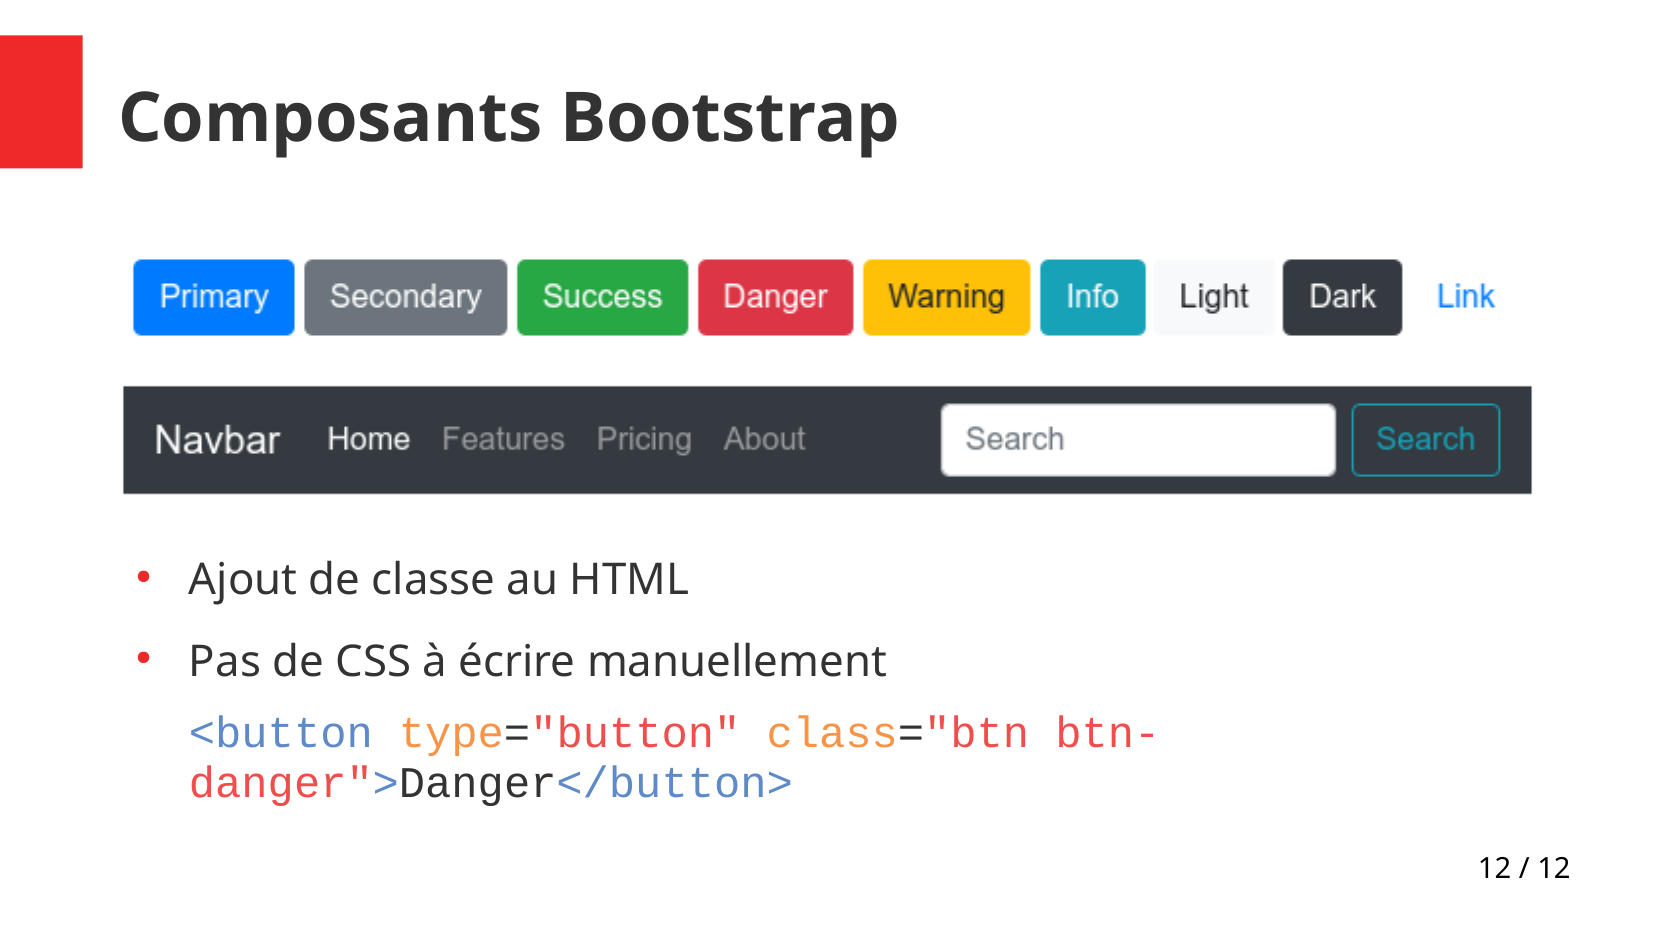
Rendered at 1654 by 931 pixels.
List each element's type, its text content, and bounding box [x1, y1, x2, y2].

picture [118, 381, 1536, 502]
picture [118, 240, 1536, 360]
list Ajout de classe au HTML Pas de CSS à écrire manuellement <button type="button" class="btn btn-danger">Danger</button> [118, 547, 1536, 805]
title Composants Bootstrap [118, 37, 1571, 193]
